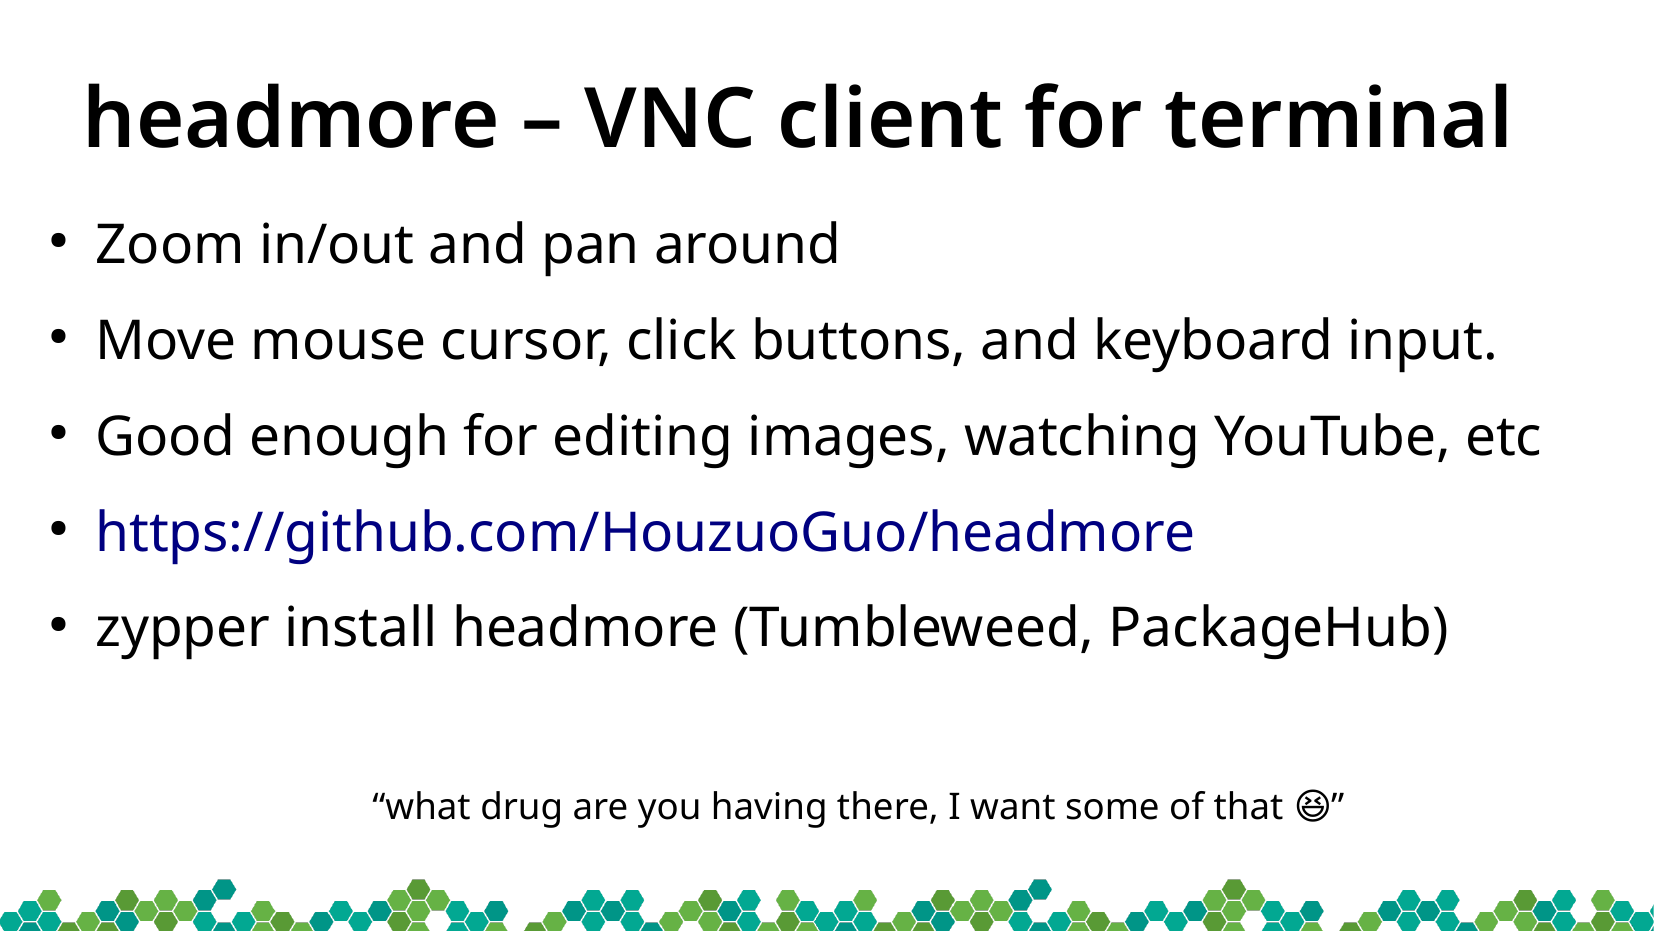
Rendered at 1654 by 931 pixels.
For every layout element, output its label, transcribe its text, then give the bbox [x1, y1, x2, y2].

picture [0, 871, 1654, 931]
title headmore – VNC client for terminal [82, 37, 1571, 193]
list Zoom in/out and pan around Move mouse cursor, click buttons, and keyboard input. Good enough for editing images, watching YouTube, etc https://github.com/HouzuoGuo/headmore zypper install headmore (Tumbleweed, PackageHub) “what drug are you having there, I want some of that 😆” [33, 204, 1623, 842]
